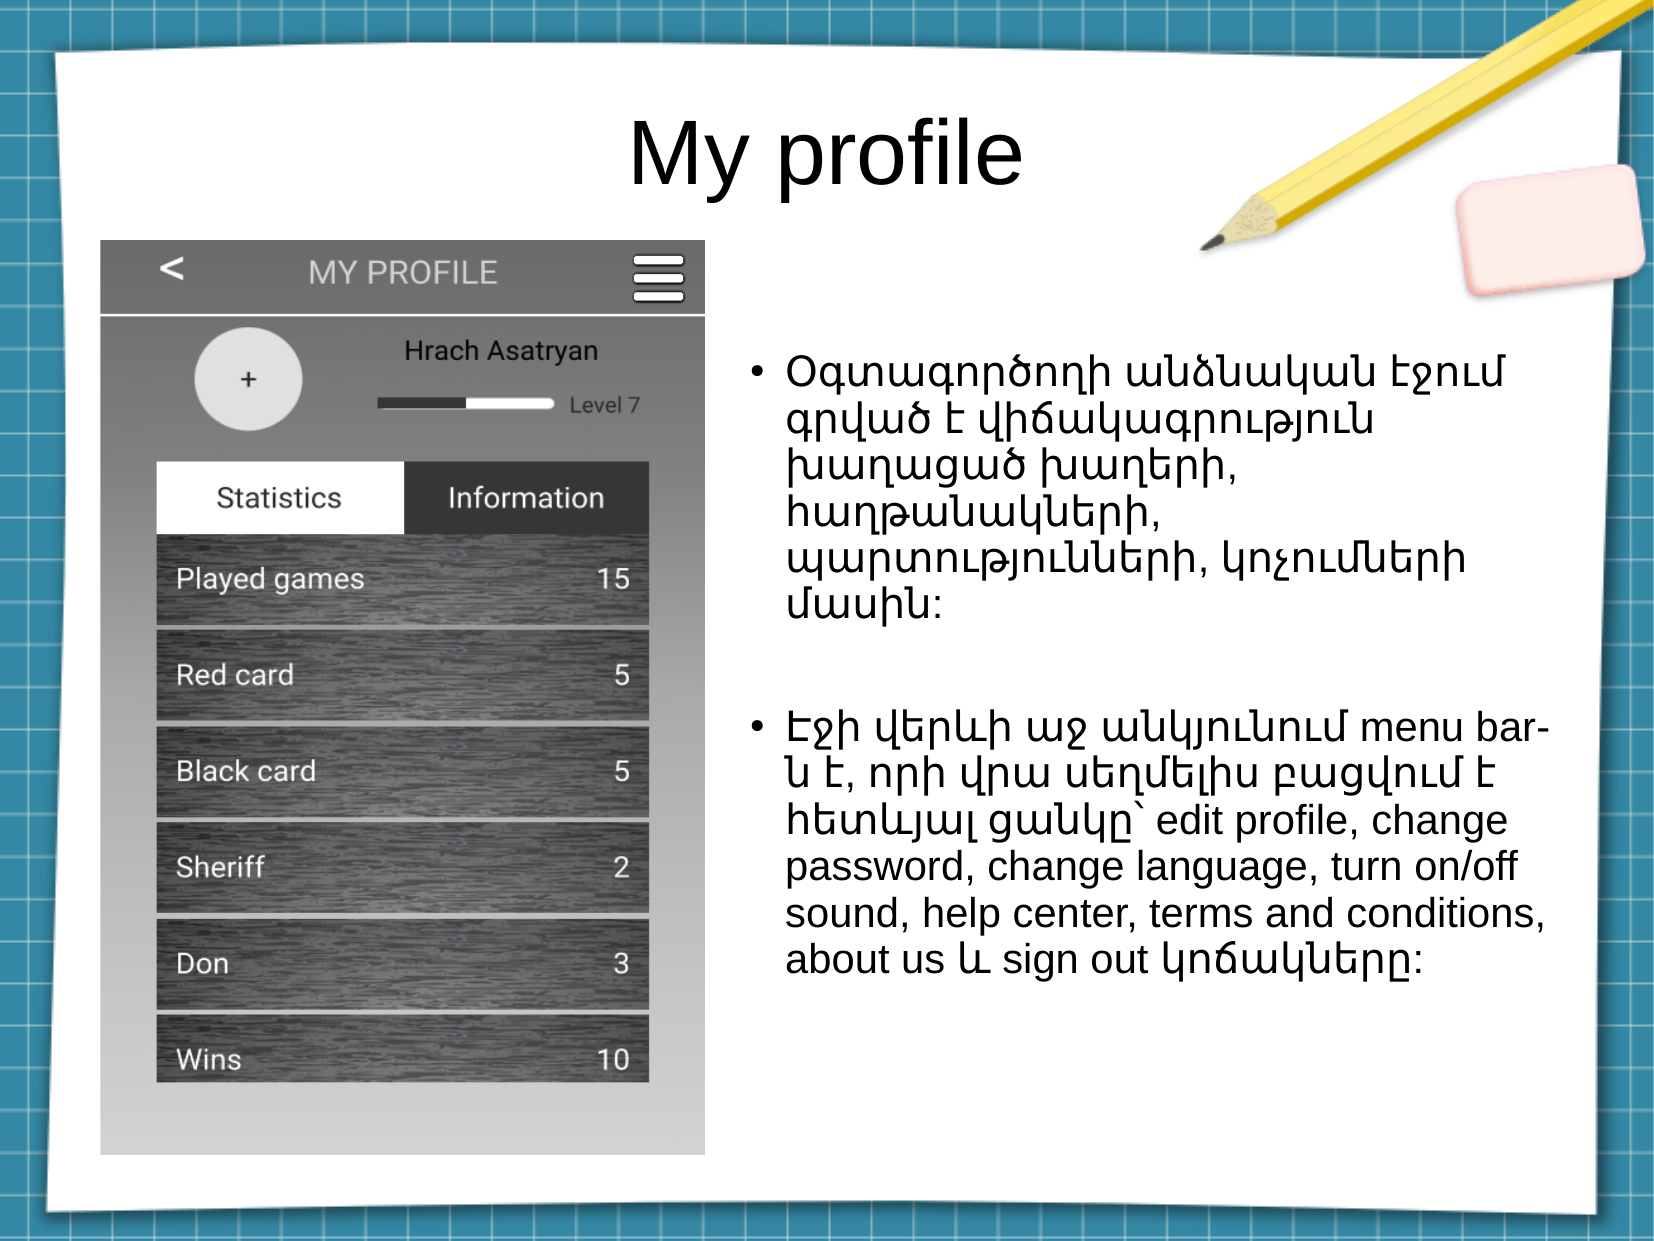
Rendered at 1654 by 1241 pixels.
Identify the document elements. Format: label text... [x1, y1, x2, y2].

text_box Օգտագործողի անձնական էջում գրված է վիճակագրություն խաղացած խաղերի, հաղթանակների, պարտությունների, կոչումների մասին: Էջի վերևի աջ անկյունում menu bar-ն է, որի վրա սեղմելիս բացվում է հետևյալ ցանկը՝ edit profile, change password, change language, turn on/off sound, help center, terms and conditions, about us և sign out կոճակները: [735, 341, 1576, 991]
title My profile [82, 49, 1571, 257]
picture [0, 0, 1654, 1241]
